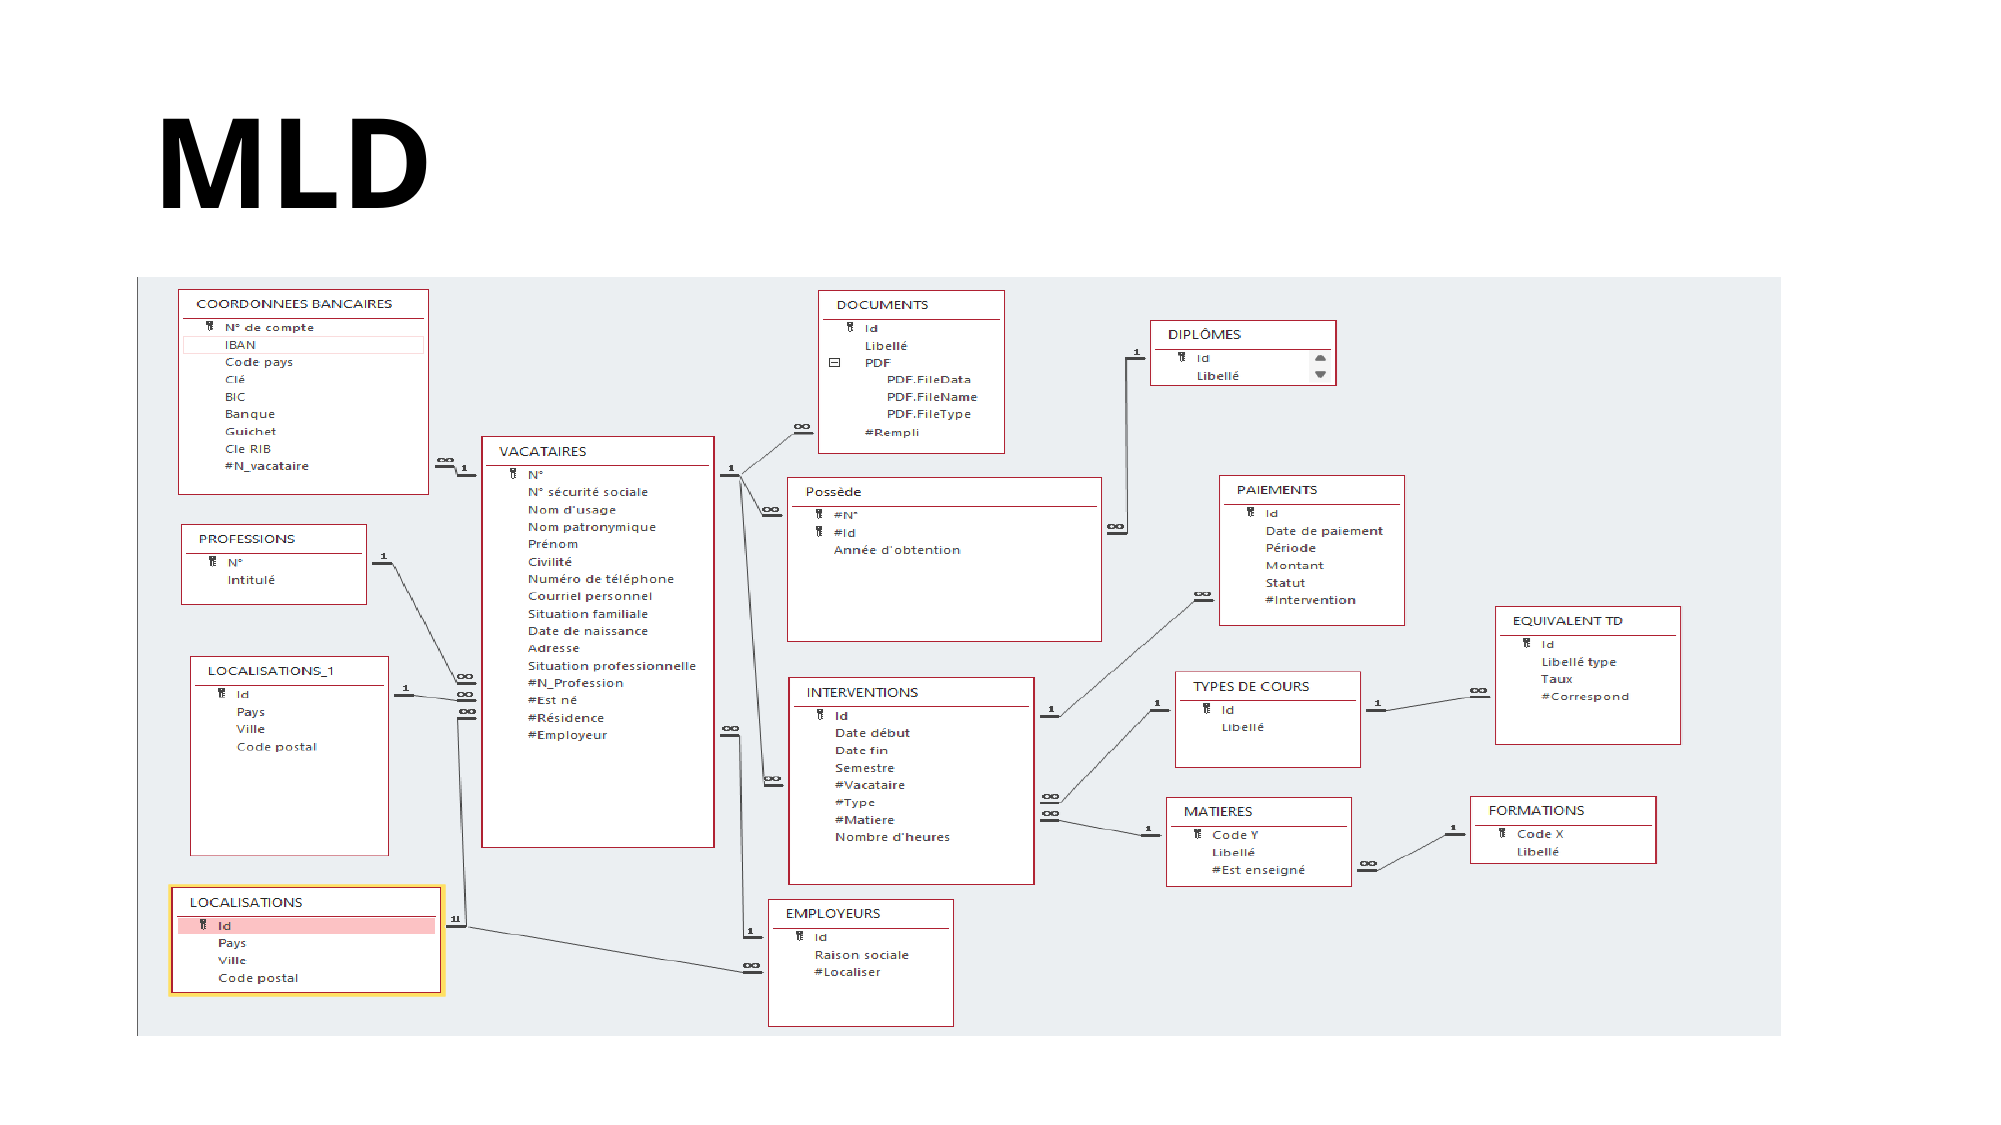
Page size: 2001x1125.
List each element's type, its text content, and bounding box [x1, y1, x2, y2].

picture [137, 277, 1814, 1066]
title MLD [137, 59, 1863, 278]
